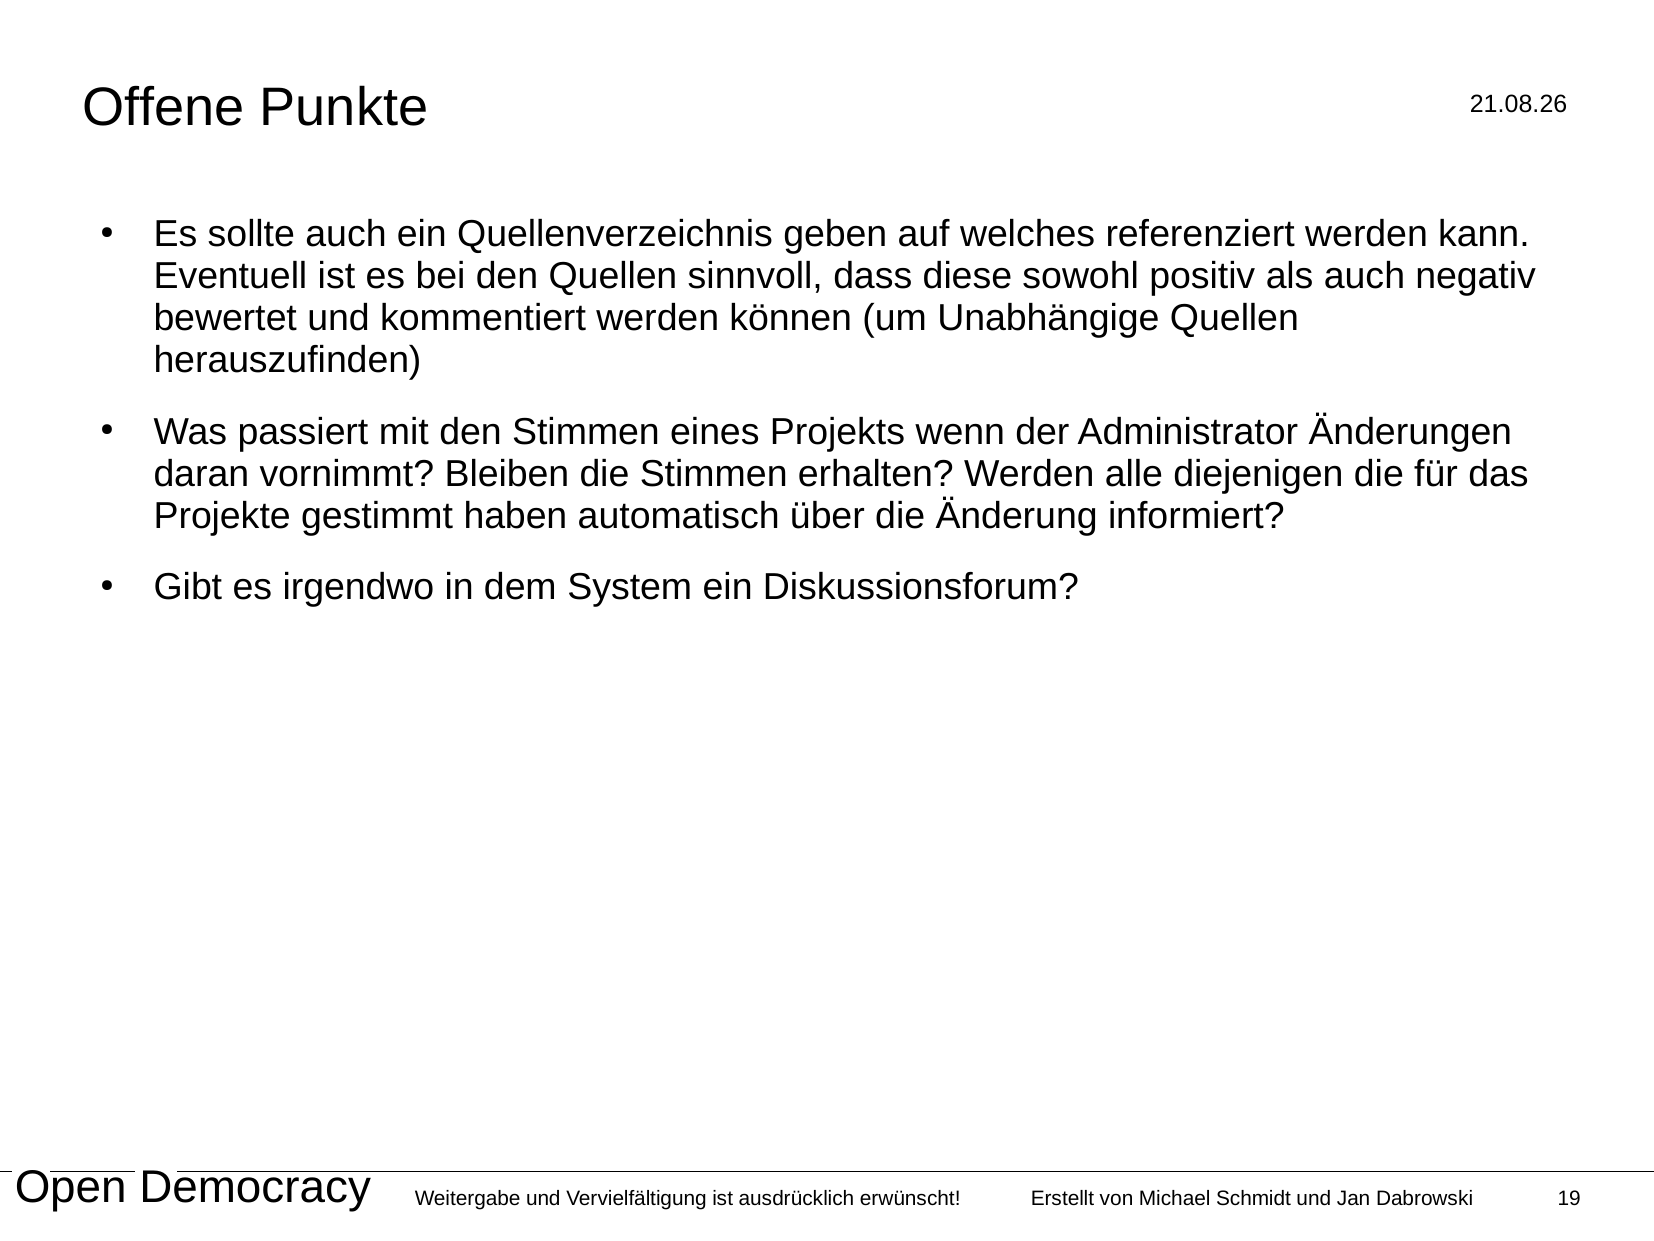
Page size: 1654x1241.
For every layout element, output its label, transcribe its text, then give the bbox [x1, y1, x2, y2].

list Es sollte auch ein Quellenverzeichnis geben auf welches referenziert werden kann. Eventuell ist es bei den Quellen sinnvoll, dass diese sowohl positiv als auch negativ bewertet und kommentiert werden können (um Unabhängige Quellen herauszufinden) Was passiert mit den Stimmen eines Projekts wenn der Administrator Änderungen daran vornimmt? Bleiben die Stimmen erhalten? Werden alle diejenigen die für das Projekte gestimmt haben automatisch über die Änderung informiert? Gibt es irgendwo in dem System ein Diskussionsforum? [82, 212, 1571, 1109]
title Offene Punkte [82, 59, 1359, 155]
